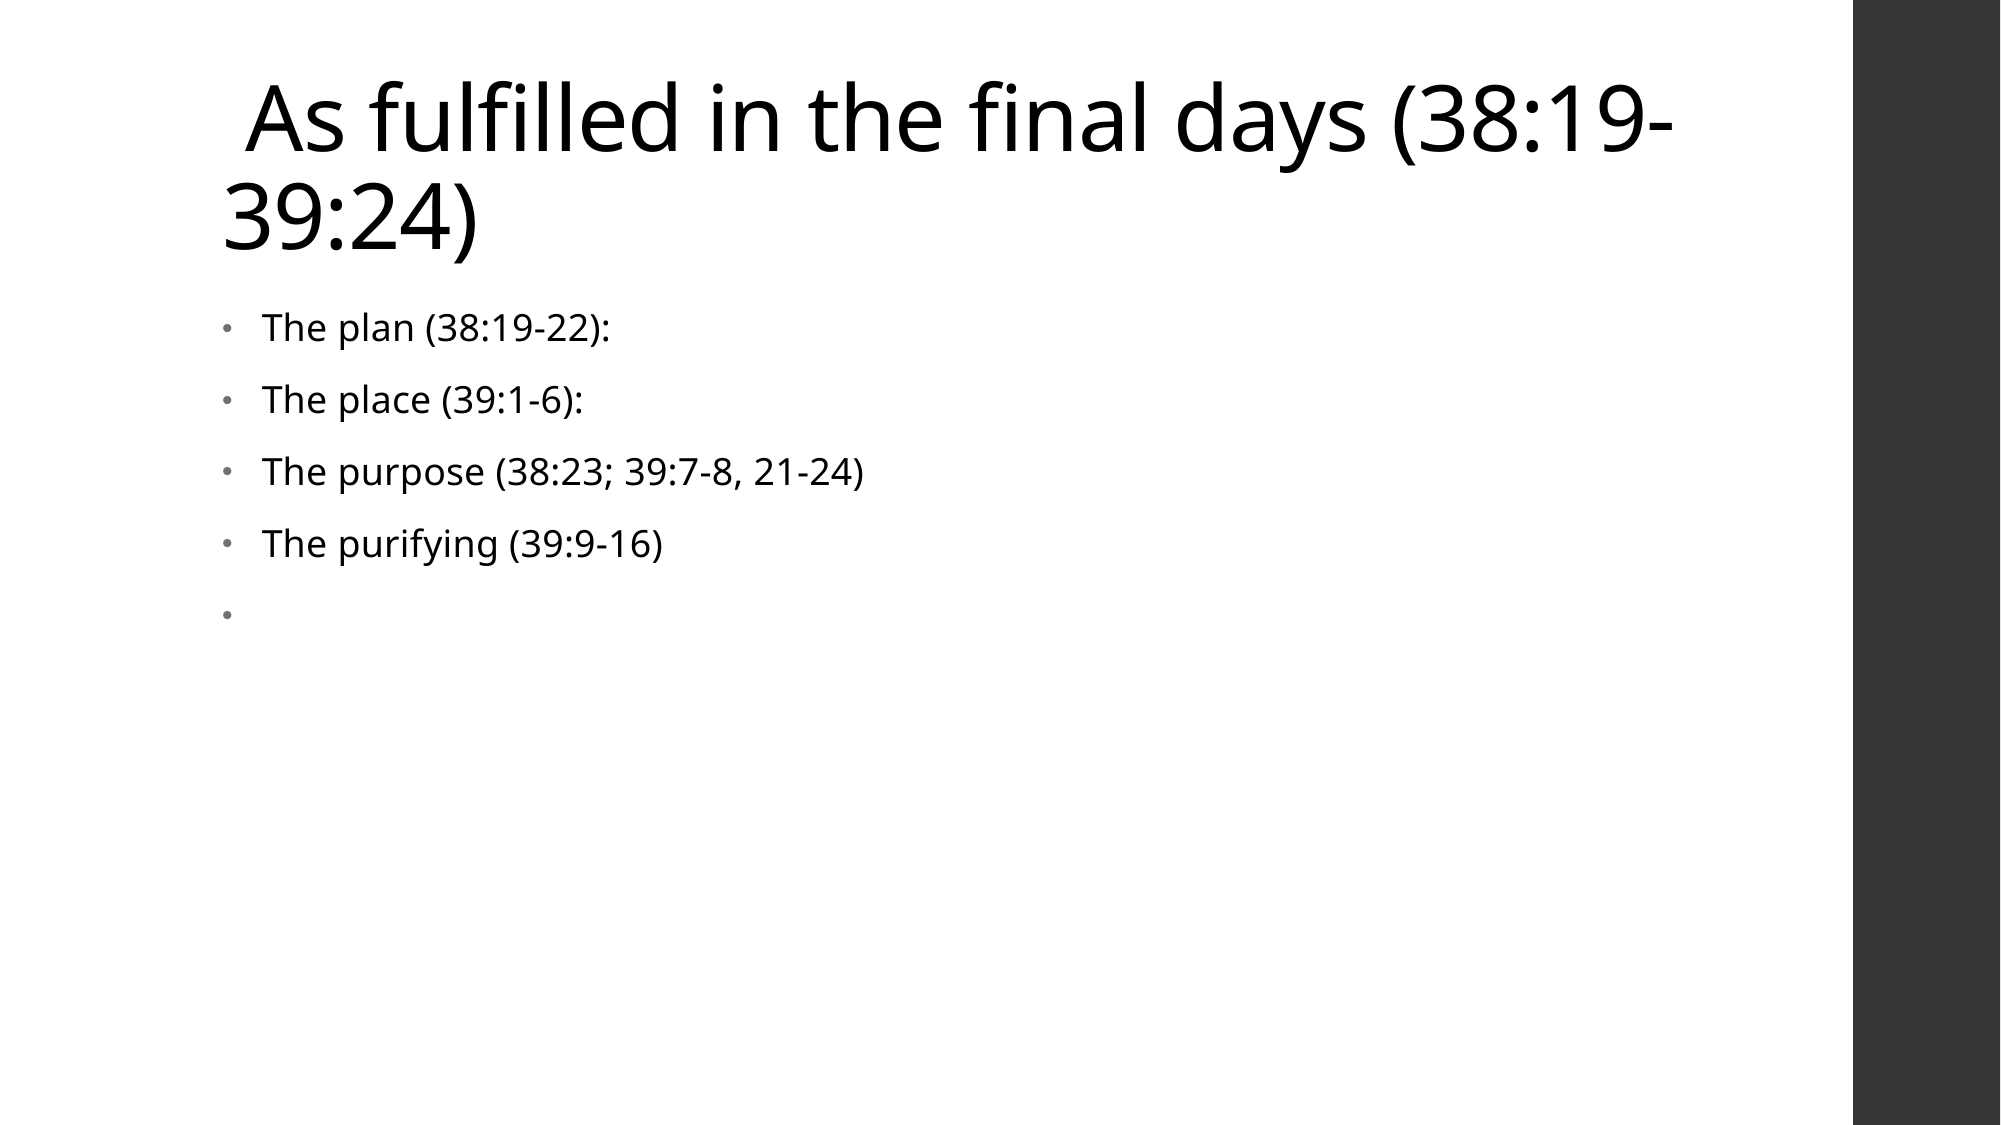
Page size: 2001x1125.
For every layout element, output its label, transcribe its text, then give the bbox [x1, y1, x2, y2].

list The plan (38:19-22): The place (39:1-6): The purpose (38:23; 39:7-8, 21-24) The purifying (39:9-16) [206, 299, 1617, 1014]
title As fulfilled in the final days (38:19-39:24) [206, 60, 1797, 278]
